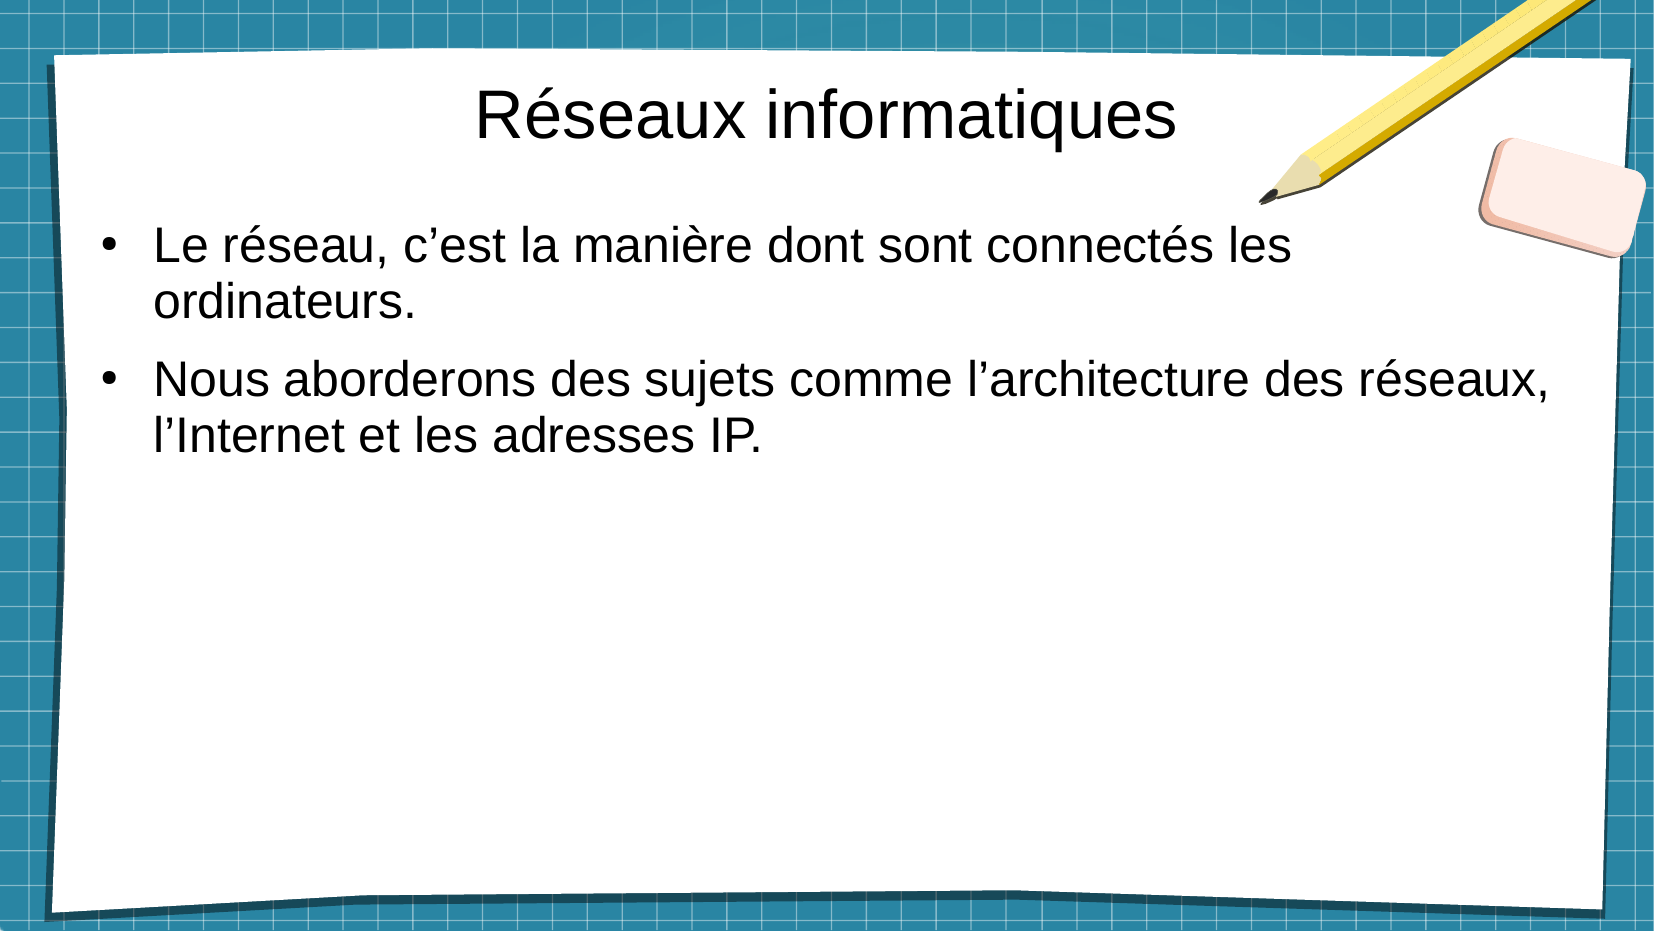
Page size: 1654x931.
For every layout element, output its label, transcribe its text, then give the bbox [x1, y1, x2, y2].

title Réseaux informatiques [82, 37, 1571, 193]
list Le réseau, c’est la manière dont sont connectés les ordinateurs. Nous aborderons des sujets comme l’architecture des réseaux, l’Internet et les adresses IP. [82, 217, 1571, 758]
